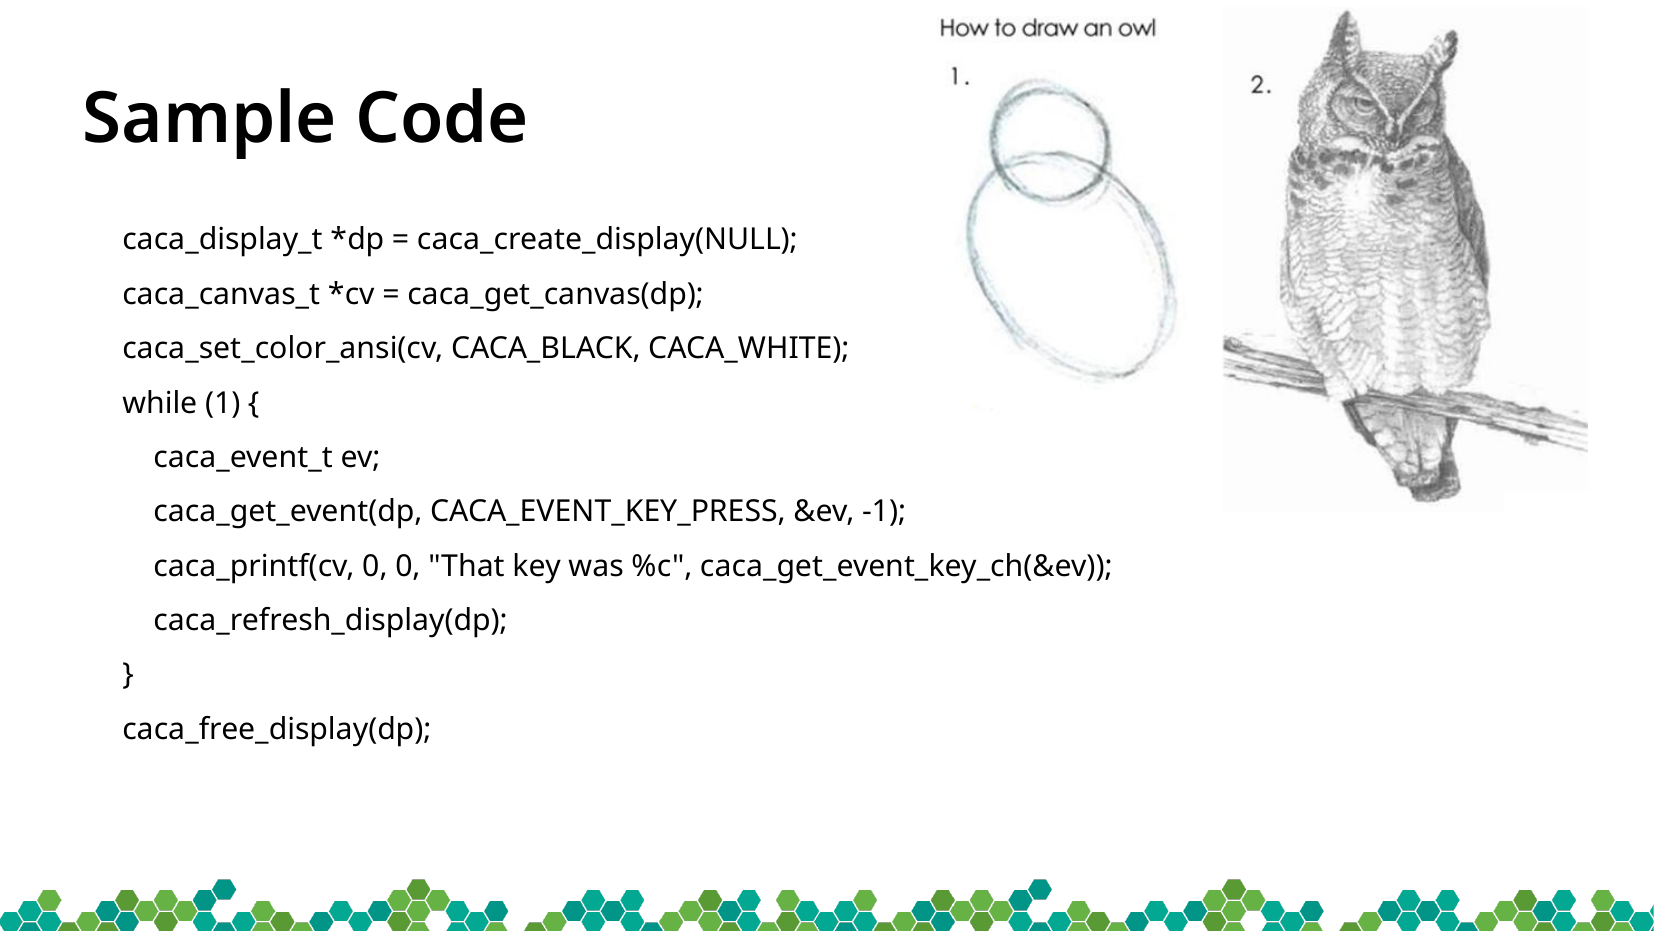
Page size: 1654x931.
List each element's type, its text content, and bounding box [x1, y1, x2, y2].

list caca_display_t *dp = caca_create_display(NULL); caca_canvas_t *cv = caca_get_canvas(dp); caca_set_color_ansi(cv, CACA_BLACK, CACA_WHITE); while (1) { caca_event_t ev; caca_get_event(dp, CACA_EVENT_KEY_PRESS, &ev, -1); caca_printf(cv, 0, 0, "That key was %c", caca_get_event_key_ch(&ev)); caca_refresh_display(dp); } caca_free_display(dp); [82, 217, 1571, 758]
picture [0, 871, 1654, 931]
picture [919, 7, 1588, 551]
title Sample Code [82, 37, 919, 193]
